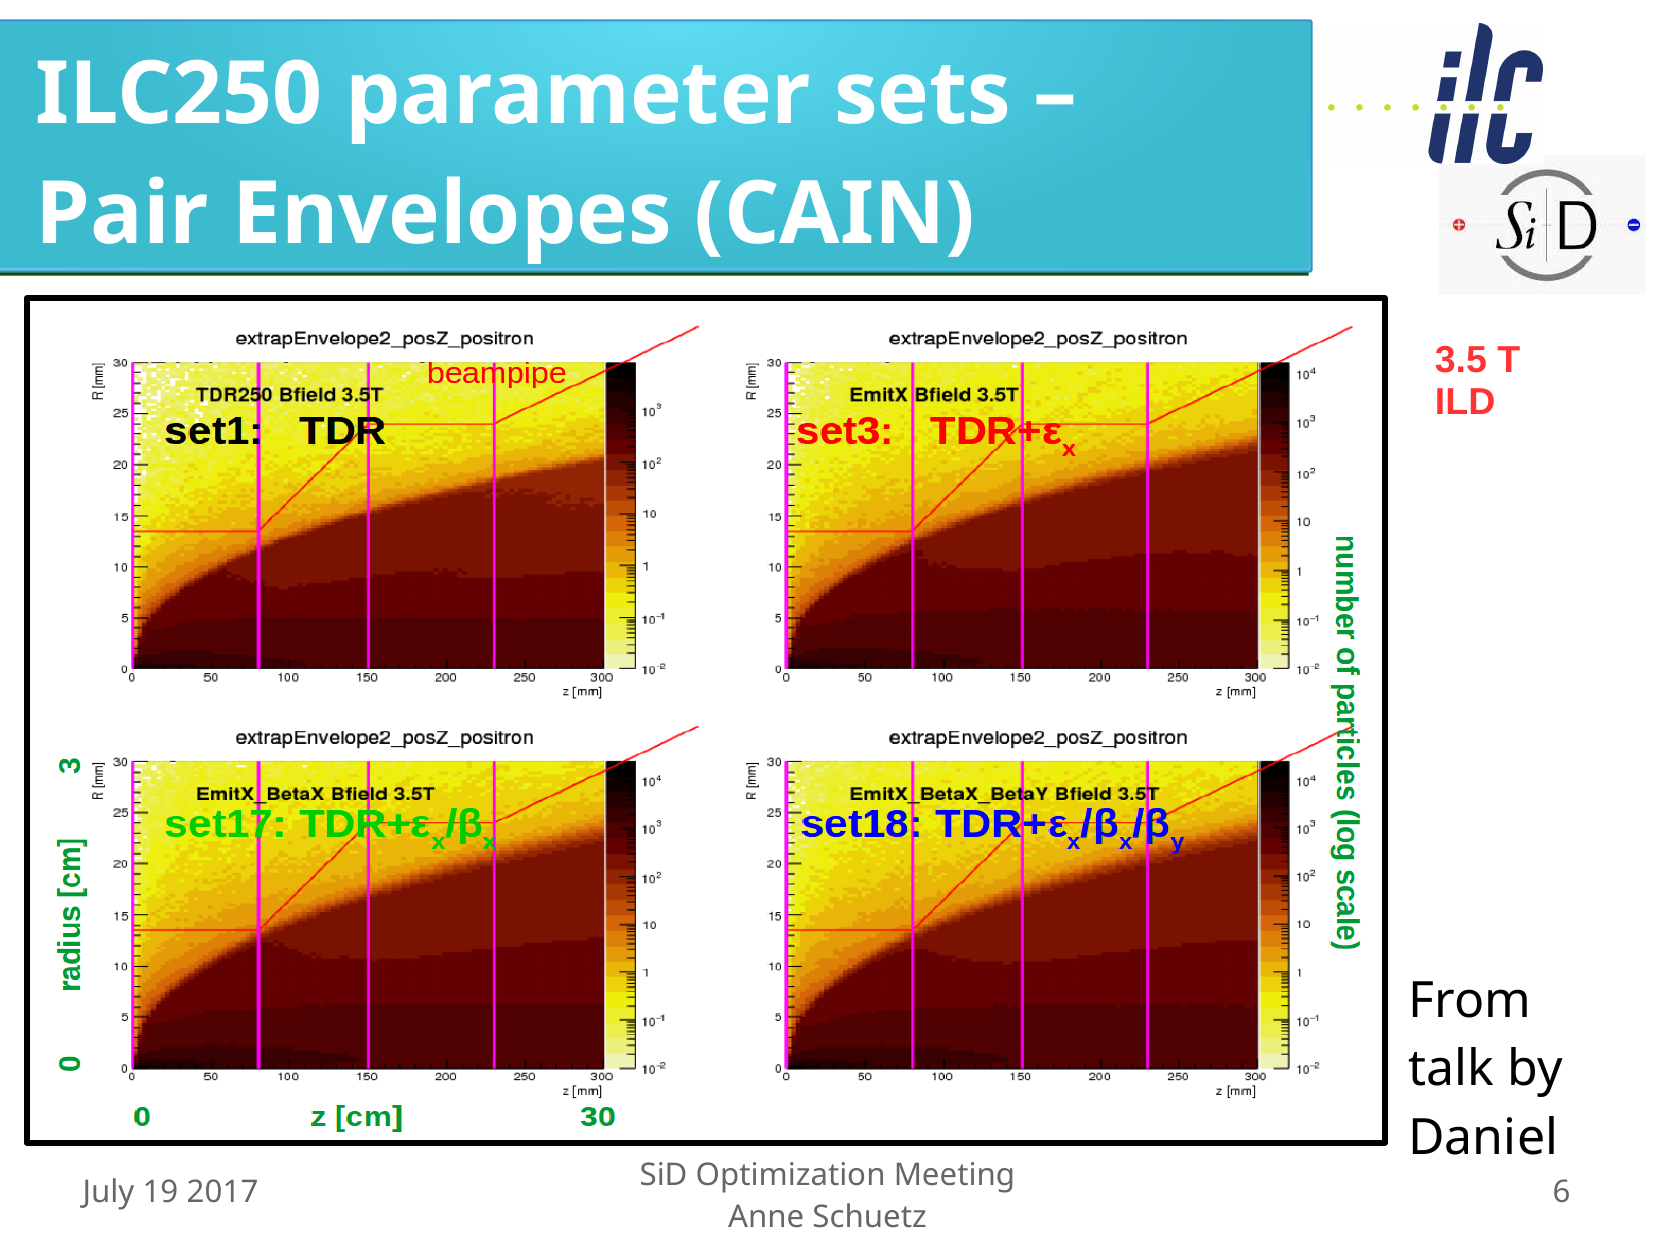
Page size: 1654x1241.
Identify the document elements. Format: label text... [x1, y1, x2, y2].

picture [29, 301, 1382, 1140]
picture [1328, 23, 1646, 295]
text_box From talk by Daniel [1393, 956, 1630, 1116]
title ILC250 parameter sets – Pair Envelopes (CAIN) [35, 23, 1235, 276]
text_box 3.5 T ILD [1420, 330, 1536, 430]
